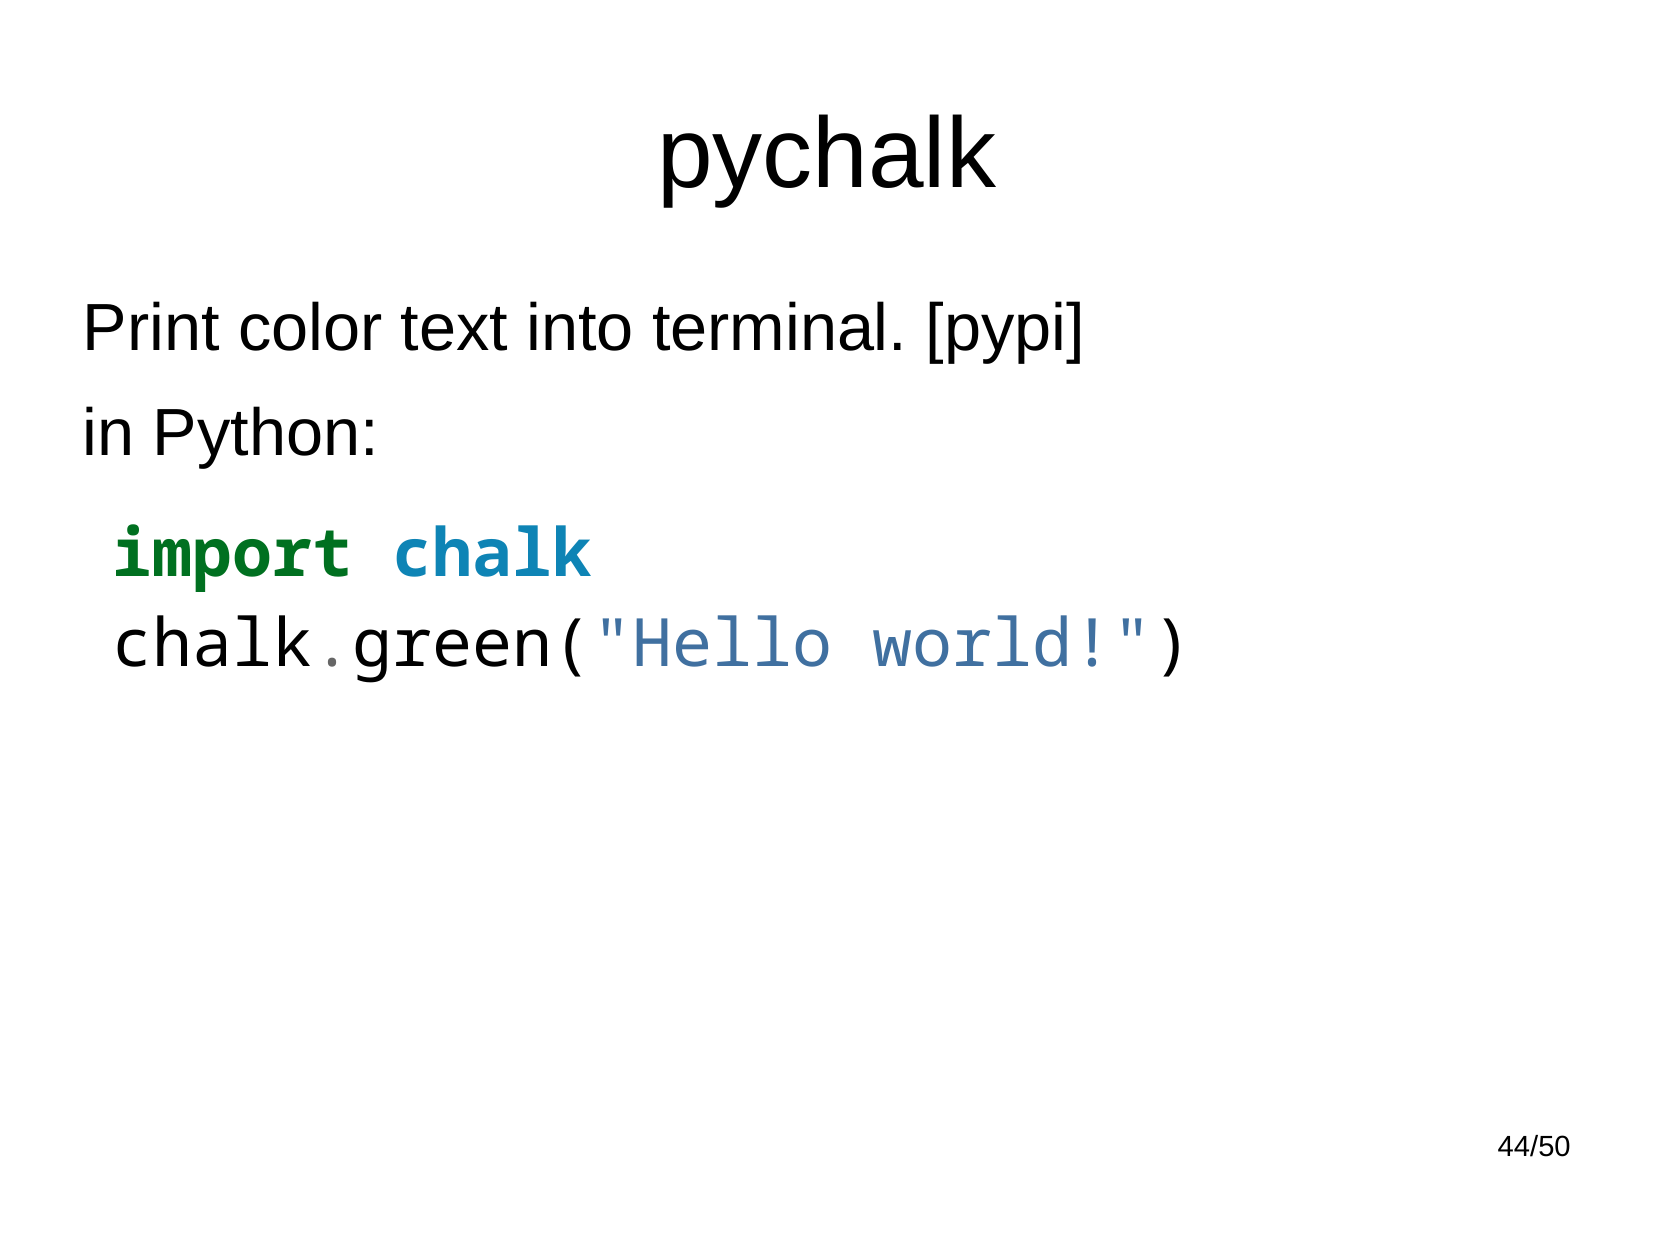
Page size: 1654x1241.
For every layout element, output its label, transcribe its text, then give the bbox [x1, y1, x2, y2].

title pychalk [82, 97, 1571, 209]
list Print color text into terminal. [pypi] in Python: import chalk chalk.green("Hello world!") [82, 290, 1571, 1010]
